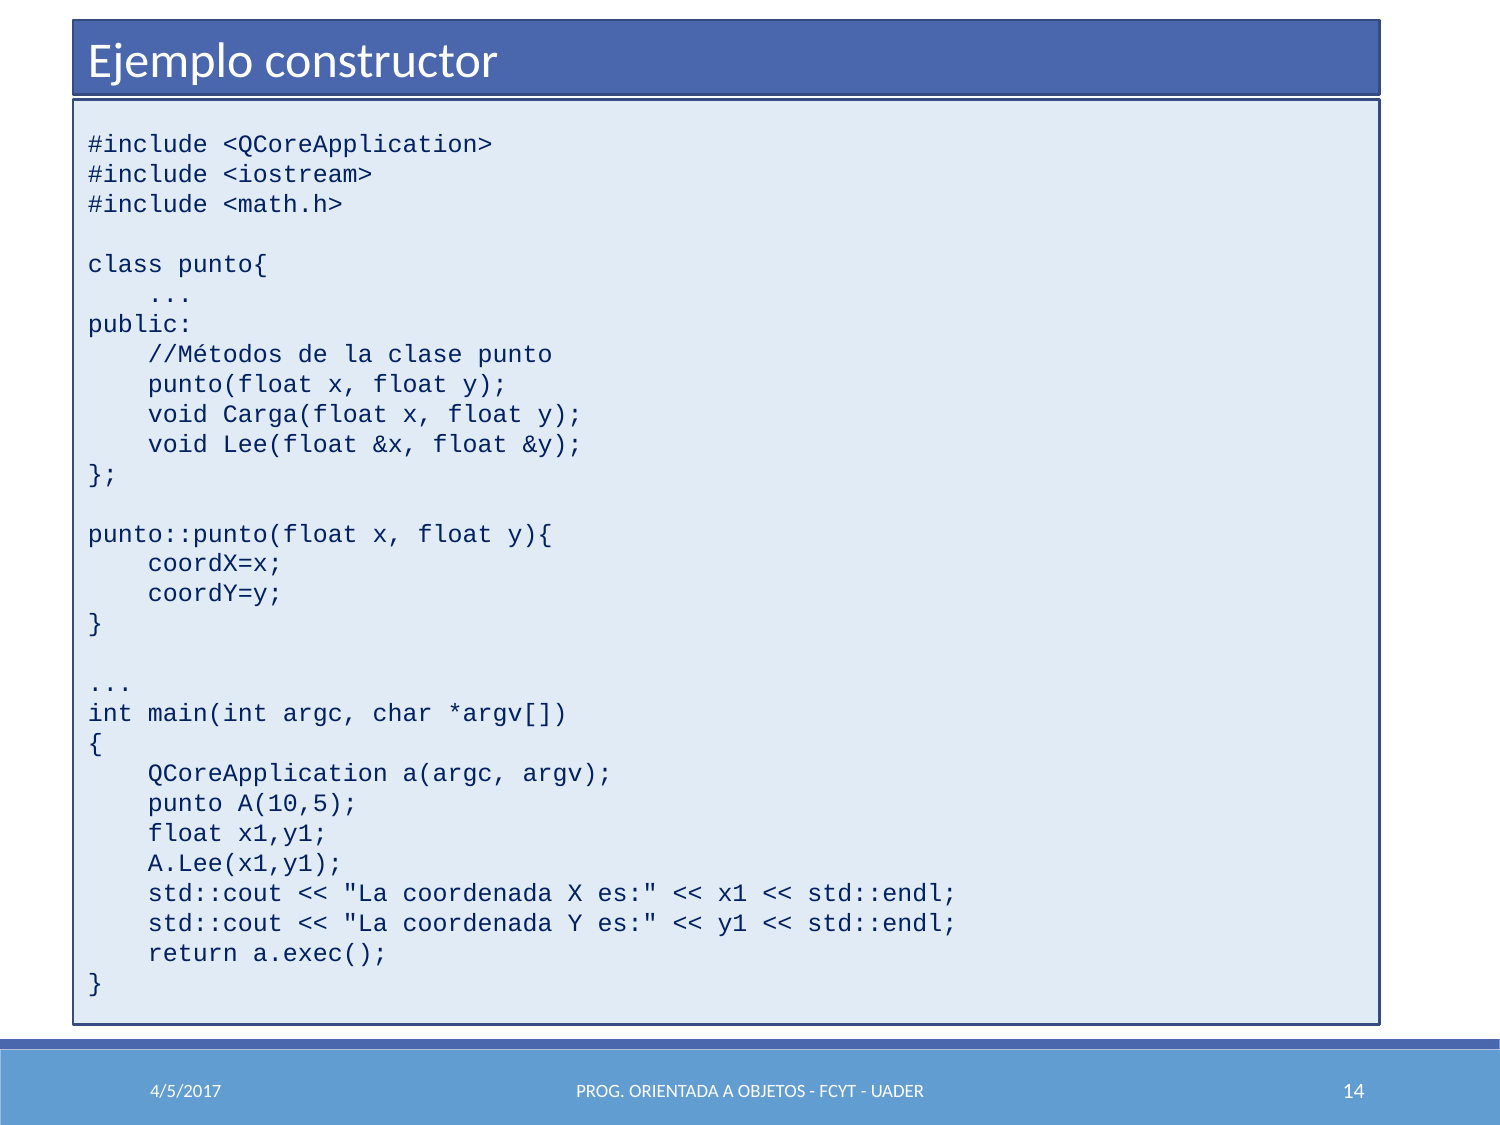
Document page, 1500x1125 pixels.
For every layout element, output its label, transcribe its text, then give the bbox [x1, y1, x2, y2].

footer Prog. Orientada a Objetos - FCyT - UADER [453, 1059, 1047, 1120]
slide_number <número> [1218, 1059, 1380, 1120]
text_box #include <QCoreApplication> #include <iostream> #include <math.h> class punto{ ... public: //Métodos de la clase punto punto(float x, float y); void Carga(float x, float y); void Lee(float &x, float &y); }; punto::punto(float x, float y){ coordX=x; coordY=y; } ... int main(int argc, char *argv[]) { QCoreApplication a(argc, argv); punto A(10,5); float x1,y1; A.Lee(x1,y1); std::cout << "La coordenada X es:" << x1 << std::endl; std::cout << "La coordenada Y es:" << y1 << std::endl; return a.exec(); } [73, 99, 1380, 1025]
text_box Ejemplo constructor [73, 20, 1380, 95]
slide_number 4/5/2017 [135, 1059, 440, 1120]
